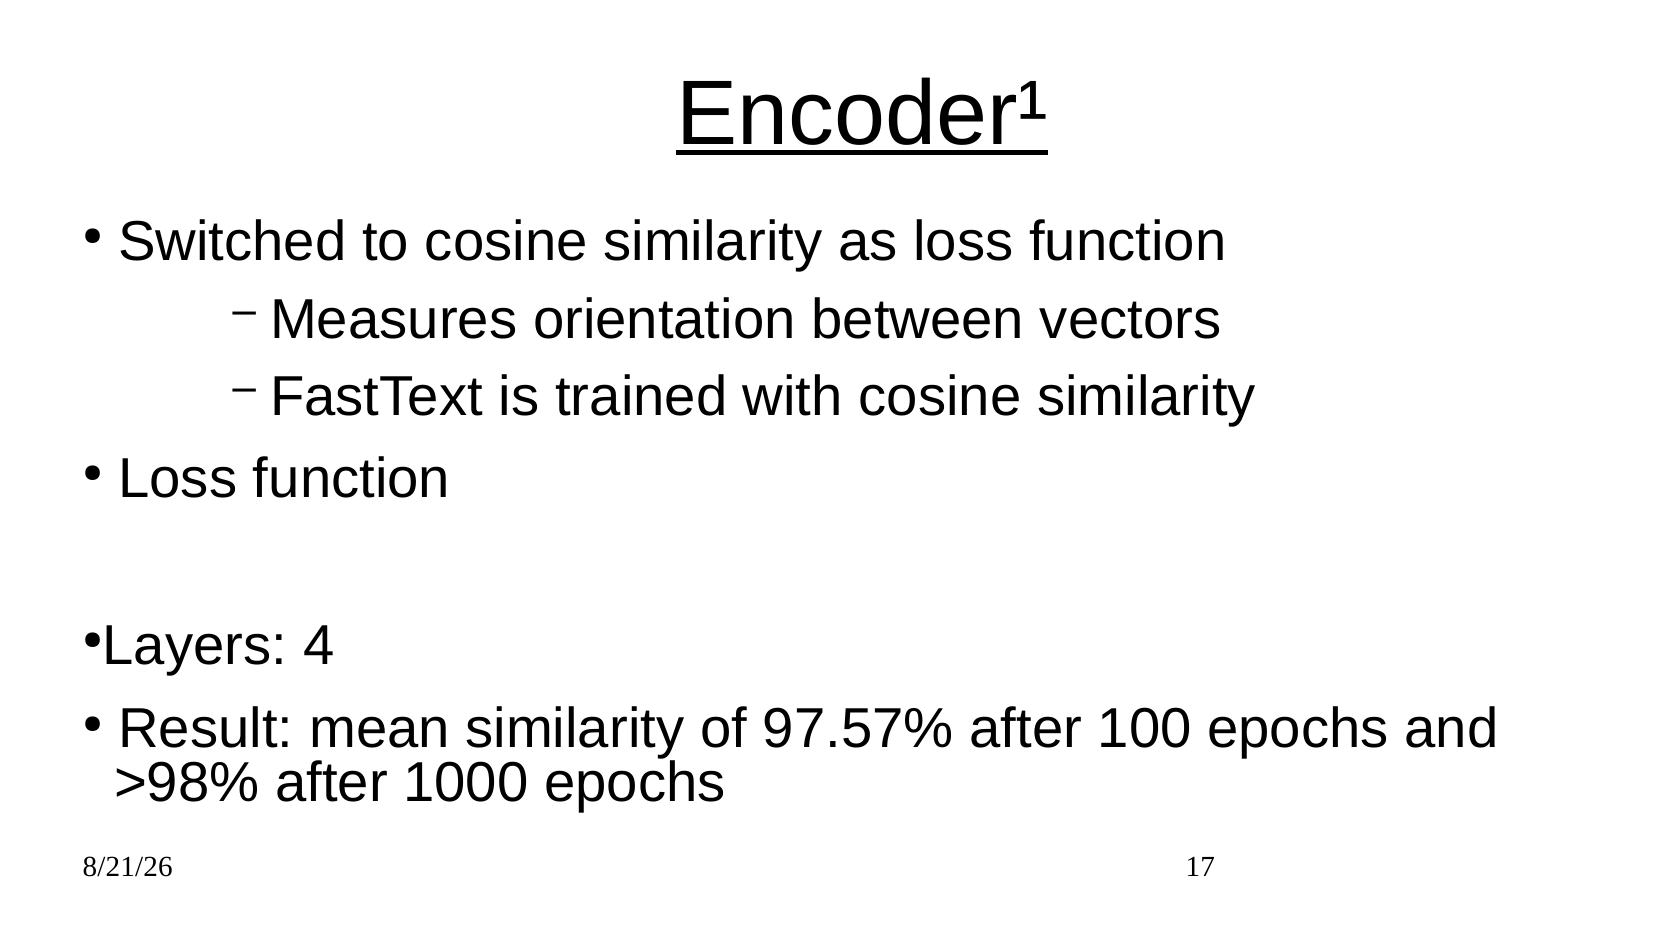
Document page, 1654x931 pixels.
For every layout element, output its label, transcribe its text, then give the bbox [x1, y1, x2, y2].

text_box Encoder¹ [661, 54, 1028, 177]
text_box [1185, 847, 1571, 912]
text_box [82, 847, 468, 912]
list Switched to cosine similarity as loss function Measures orientation between vectors FastText is trained with cosine similarity Loss function Layers: 4 Result: mean similarity of 97.57% after 100 epochs and >98% after 1000 epochs [82, 217, 1571, 831]
